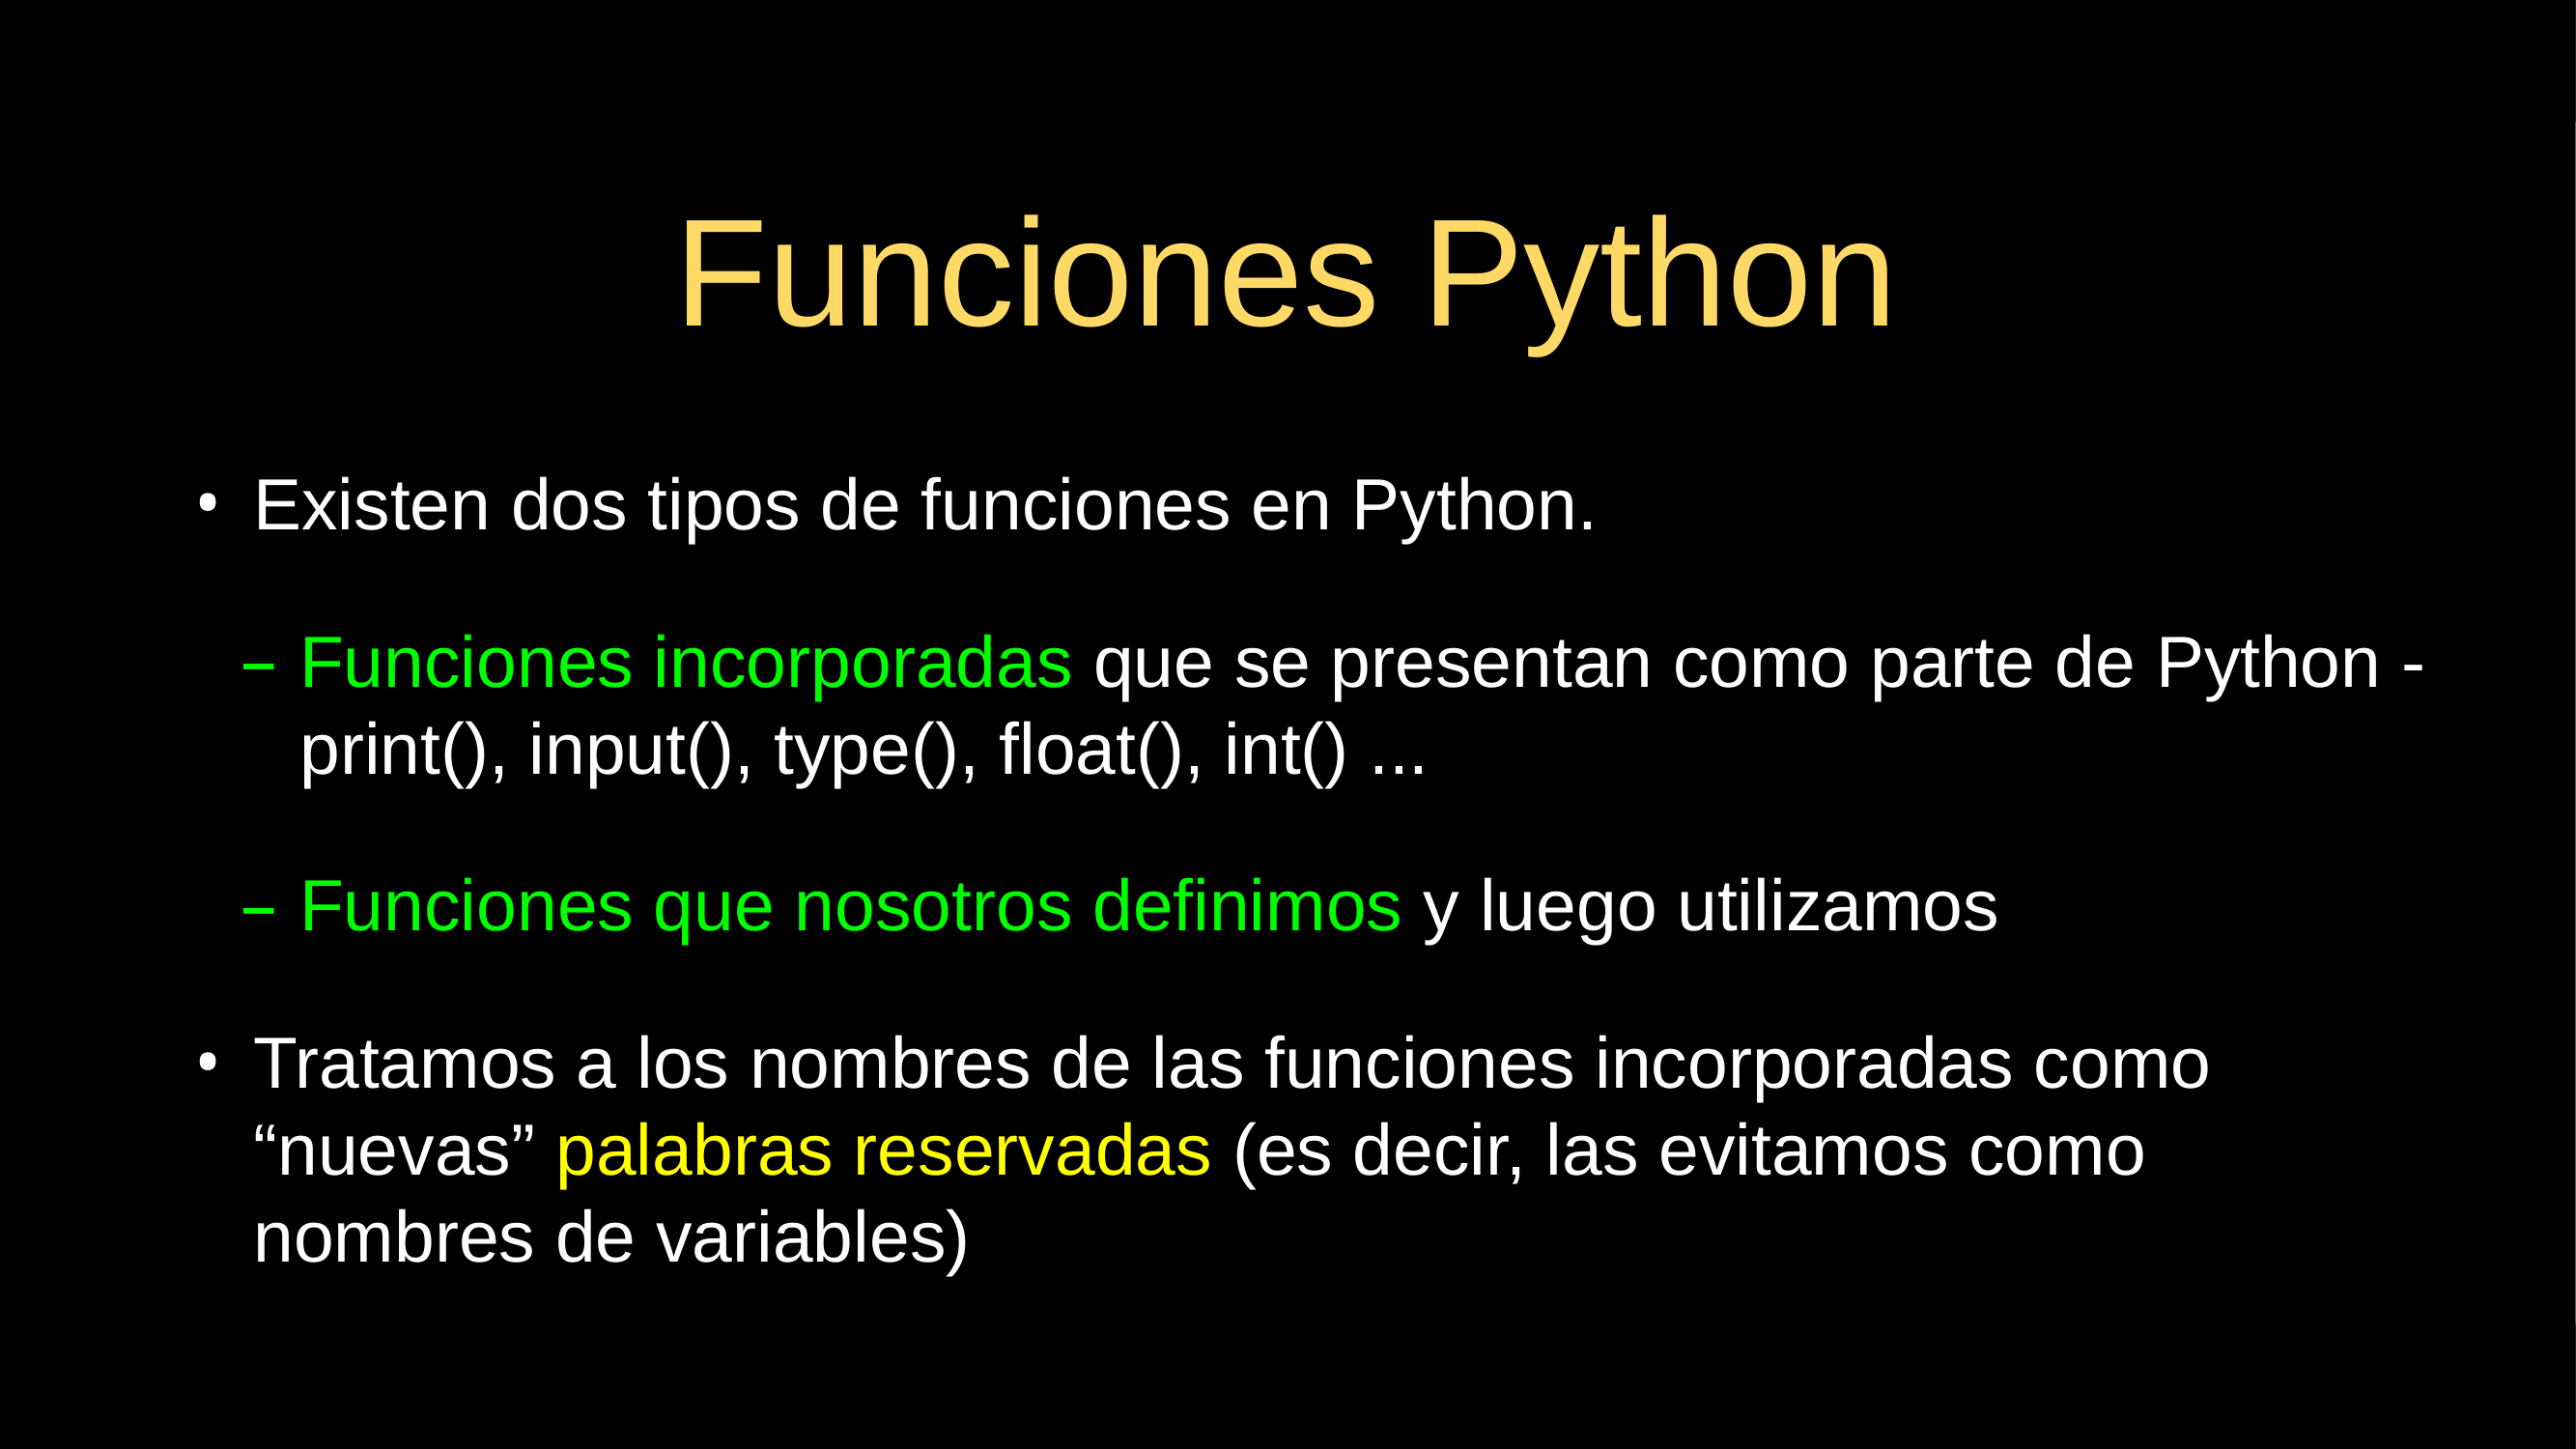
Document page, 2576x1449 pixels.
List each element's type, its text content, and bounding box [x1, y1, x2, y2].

title Funciones Python [183, 127, 2391, 399]
list Existen dos tipos de funciones en Python. Funciones incorporadas que se presentan como parte de Python - print(), input(), type(), float(), int() ... Funciones que nosotros definimos y luego utilizamos Tratamos a los nombres de las funciones incorporadas como “nuevas” palabras reservadas (es decir, las evitamos como nombres de variables) [128, 399, 2448, 1335]
